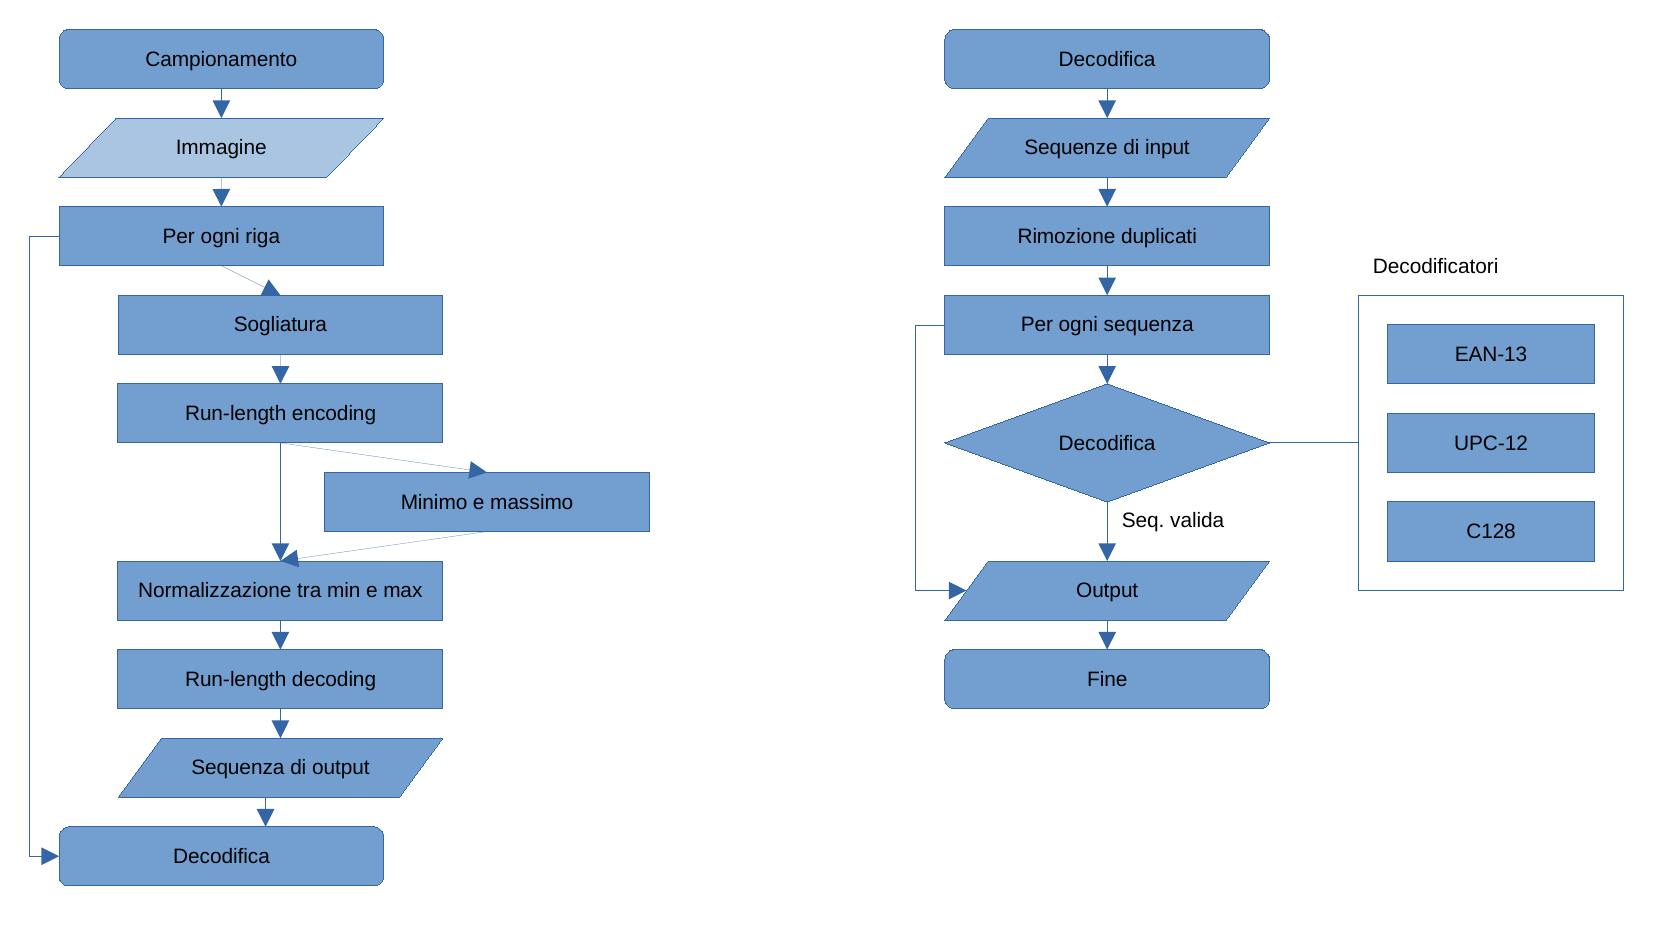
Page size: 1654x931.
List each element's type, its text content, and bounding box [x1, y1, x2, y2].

text_box Decodifica [944, 384, 1270, 502]
text_box Decodificatori [1358, 247, 1634, 286]
text_box Run-length decoding [117, 649, 443, 709]
text_box Decodifica [944, 29, 1270, 89]
text_box Decodifica [59, 826, 384, 886]
text_box Per ogni riga [59, 206, 384, 266]
text_box Sequenze di input [944, 118, 1270, 178]
text_box C128 [1387, 501, 1595, 562]
text_box UPC-12 [1387, 413, 1595, 473]
text_box Immagine [58, 118, 384, 178]
text_box Minimo e massimo [324, 472, 650, 532]
text_box Campionamento [59, 29, 384, 89]
text_box Rimozione duplicati [944, 206, 1270, 266]
text_box Normalizzazione tra min e max [117, 561, 443, 621]
text_box Fine [944, 649, 1270, 709]
text_box Run-length encoding [117, 383, 443, 443]
text_box Sogliatura [118, 295, 443, 355]
text_box Per ogni sequenza [944, 295, 1270, 355]
text_box Sequenza di output [118, 738, 443, 798]
text_box Output [944, 561, 1270, 621]
text_box Seq. valida [1107, 501, 1358, 561]
text_box EAN-13 [1387, 324, 1595, 384]
